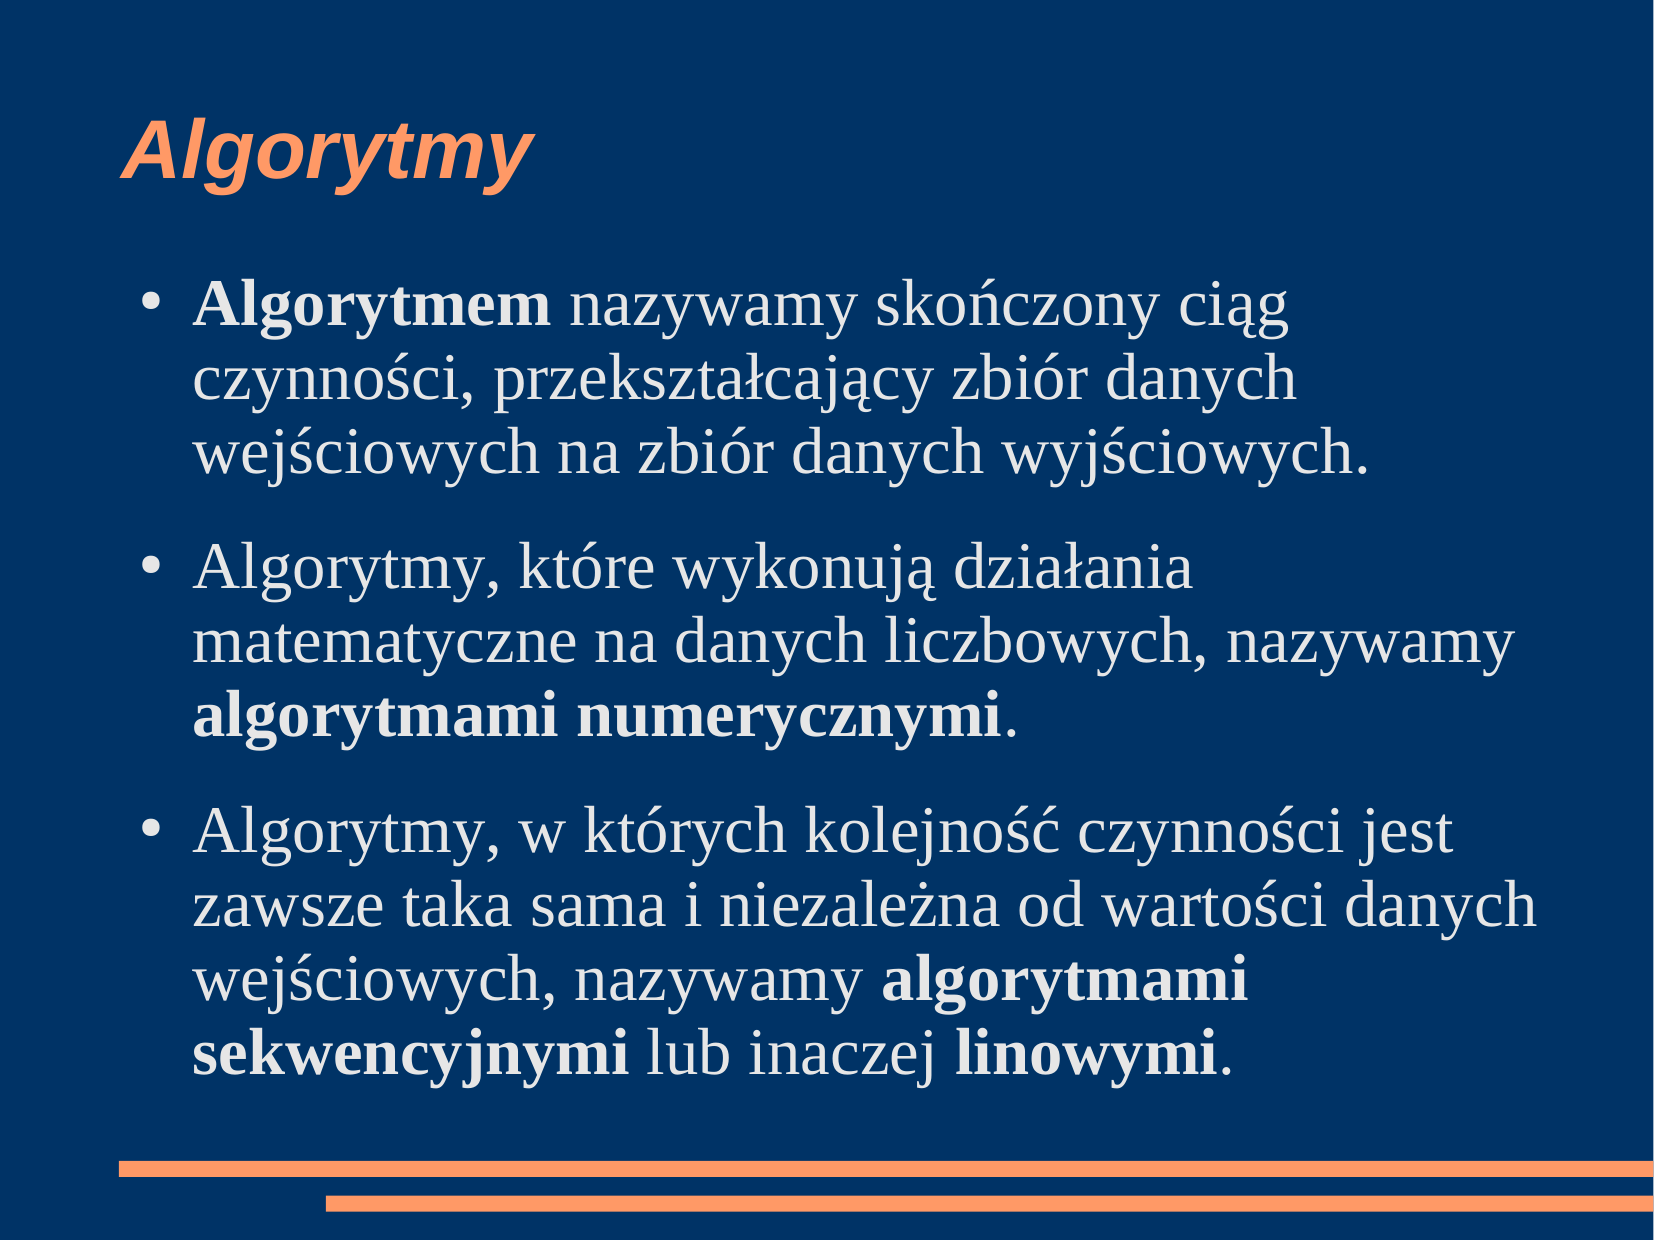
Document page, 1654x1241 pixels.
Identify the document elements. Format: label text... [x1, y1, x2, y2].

list Algorytmem nazywamy skończony ciąg czynności, przekształcający zbiór danych wejściowych na zbiór danych wyjściowych. Algorytmy, które wykonują działania matematyczne na danych liczbowych, nazywamy algorytmami numerycznymi. Algorytmy, w których kolejność czynności jest zawsze taka sama i niezależna od wartości danych wejściowych, nazywamy algorytmami sekwencyjnymi lub inaczej linowymi. [121, 265, 1561, 1118]
title Algorytmy [121, 46, 1534, 254]
